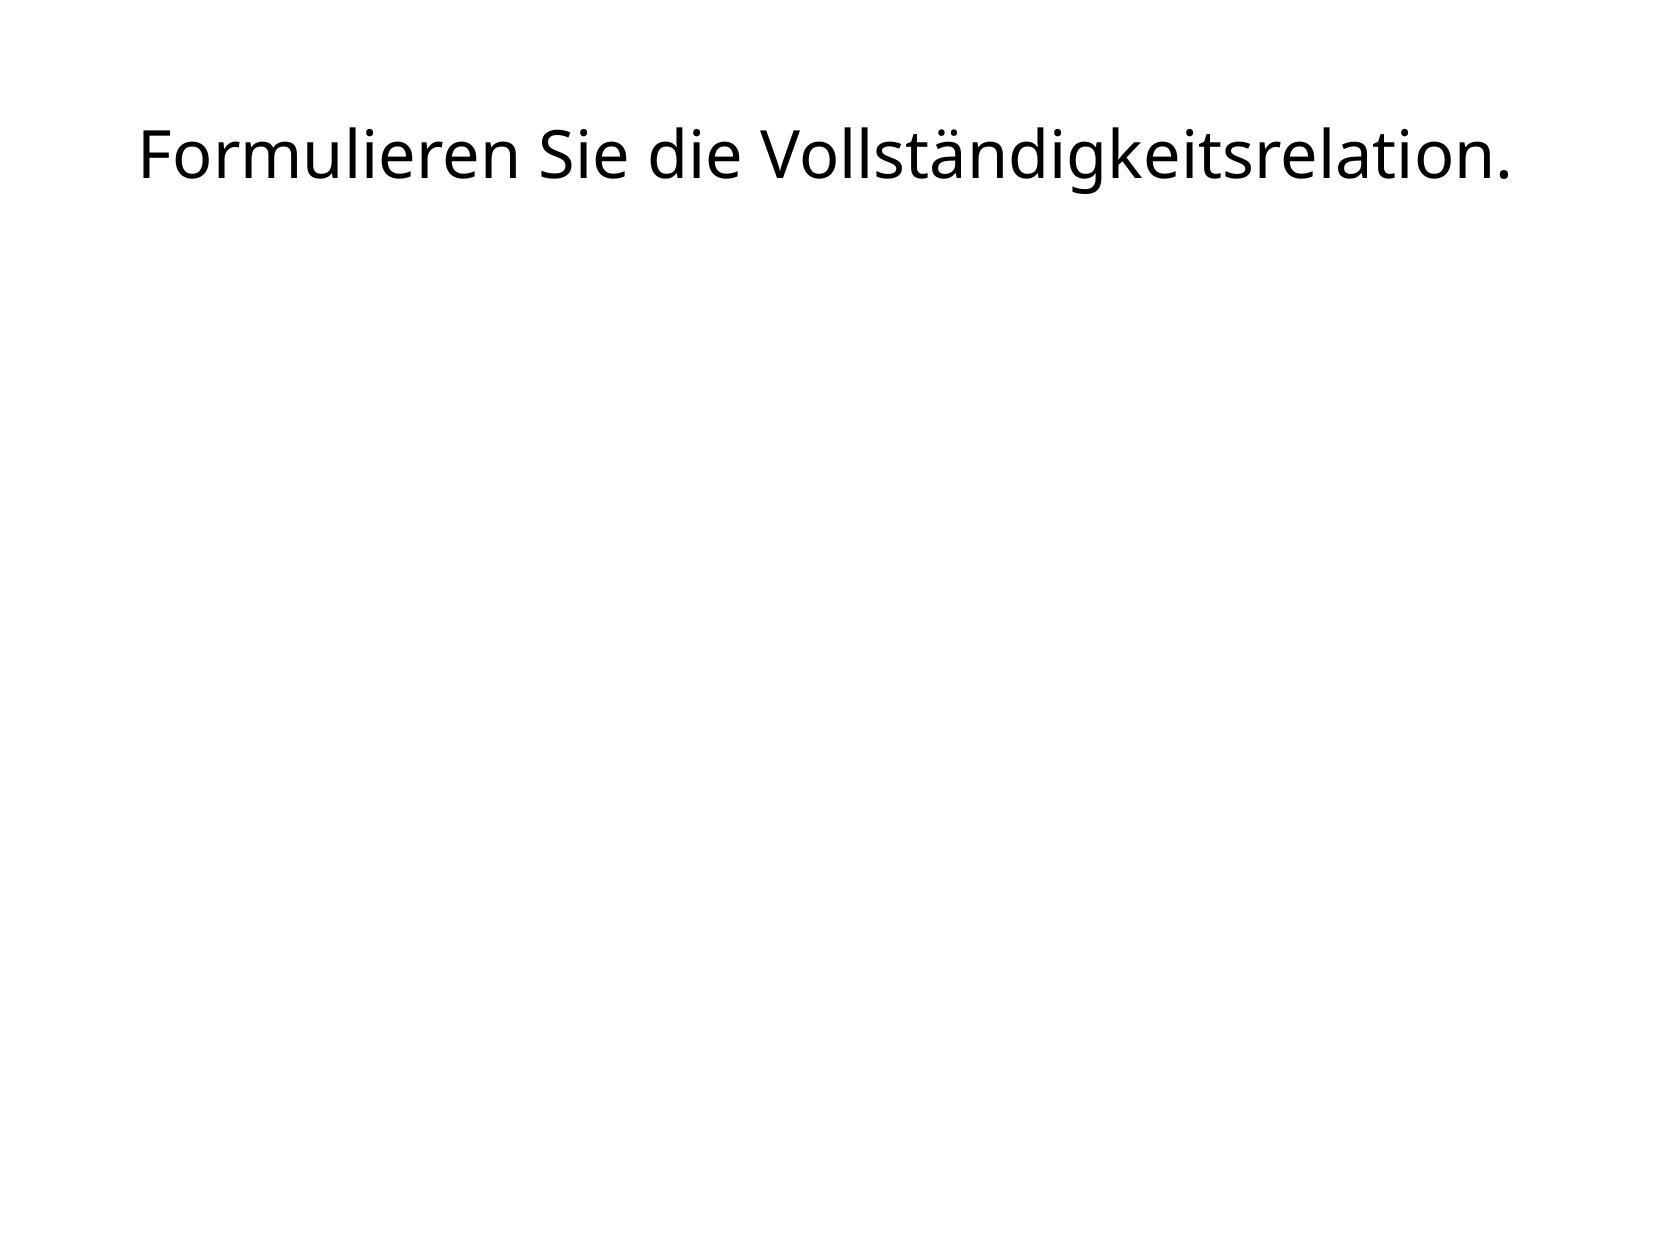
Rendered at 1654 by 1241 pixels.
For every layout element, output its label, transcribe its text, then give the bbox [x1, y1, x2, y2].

title Formulieren Sie die Vollständigkeitsrelation. [82, 49, 1571, 257]
